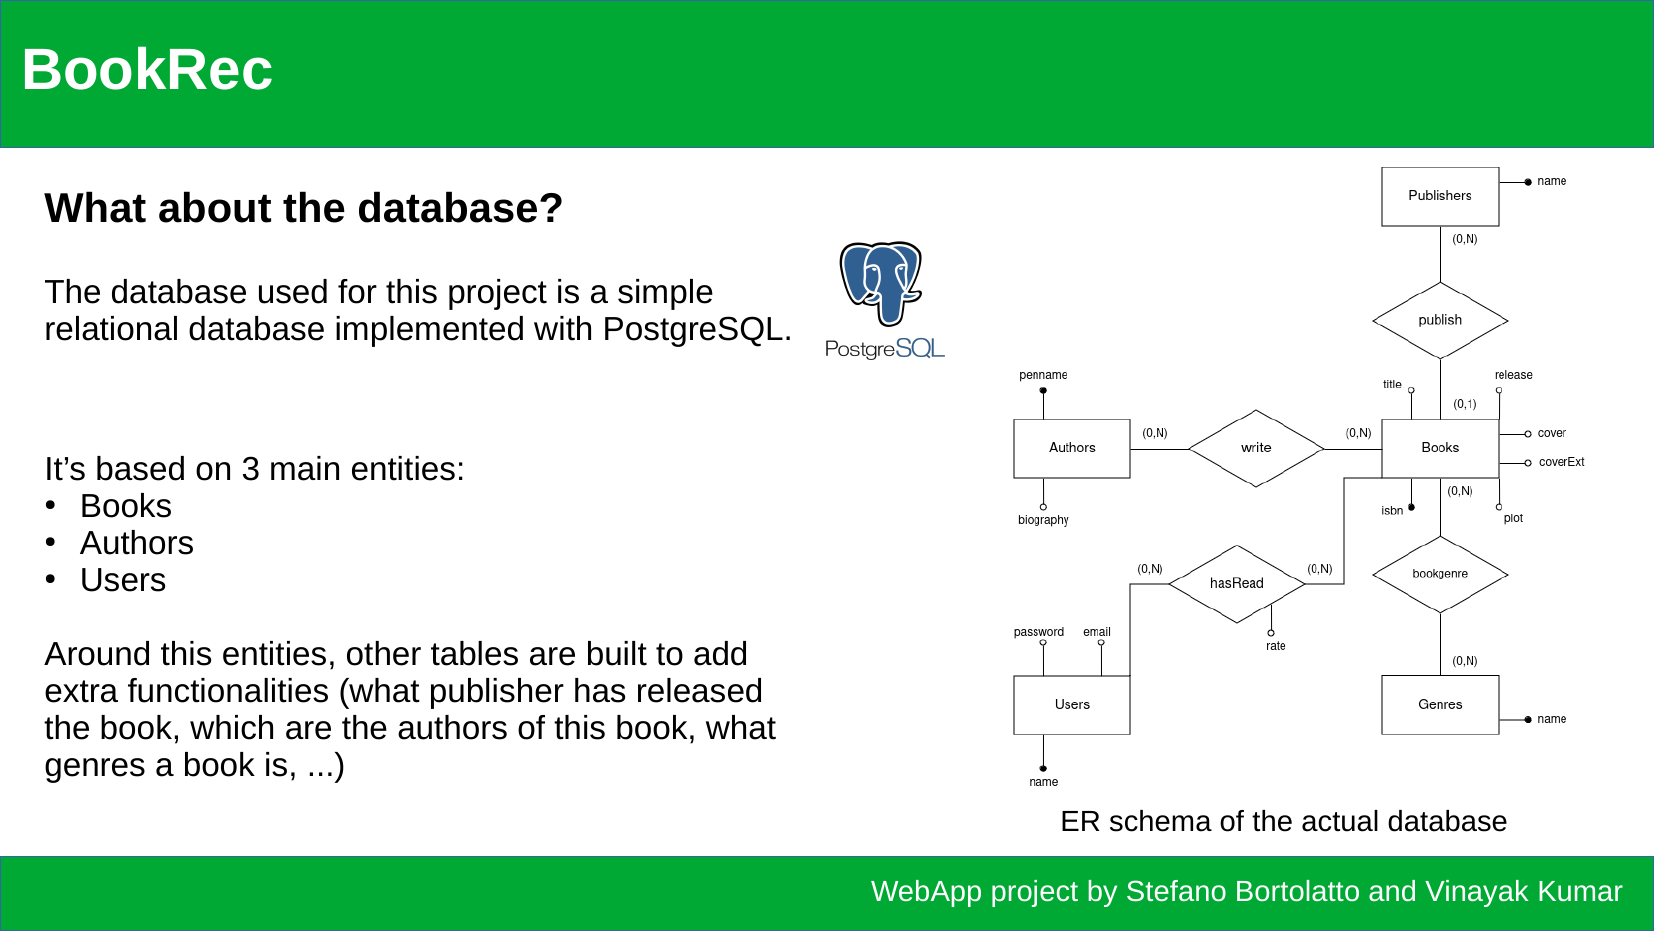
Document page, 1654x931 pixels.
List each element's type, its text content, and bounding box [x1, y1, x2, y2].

text_box WebApp project by Stefano Bortolatto and Vinayak Kumar [856, 867, 1654, 916]
text_box ER schema of the actual database [974, 797, 1595, 845]
picture [1004, 167, 1595, 797]
text_box It’s based on 3 main entities: Books Authors Users Around this entities, other tables are built to add extra functionalities (what publisher has released the book, which are the authors of this book, what genres a book is, ...) [29, 442, 798, 829]
text_box What about the database? [29, 177, 591, 239]
text_box The database used for this project is a simple relational database implemented with PostgreSQL. [29, 265, 826, 355]
text_box [0, 856, 1654, 931]
picture [826, 241, 945, 360]
text_box [0, 0, 1654, 148]
text_box BookRec [0, 29, 296, 119]
